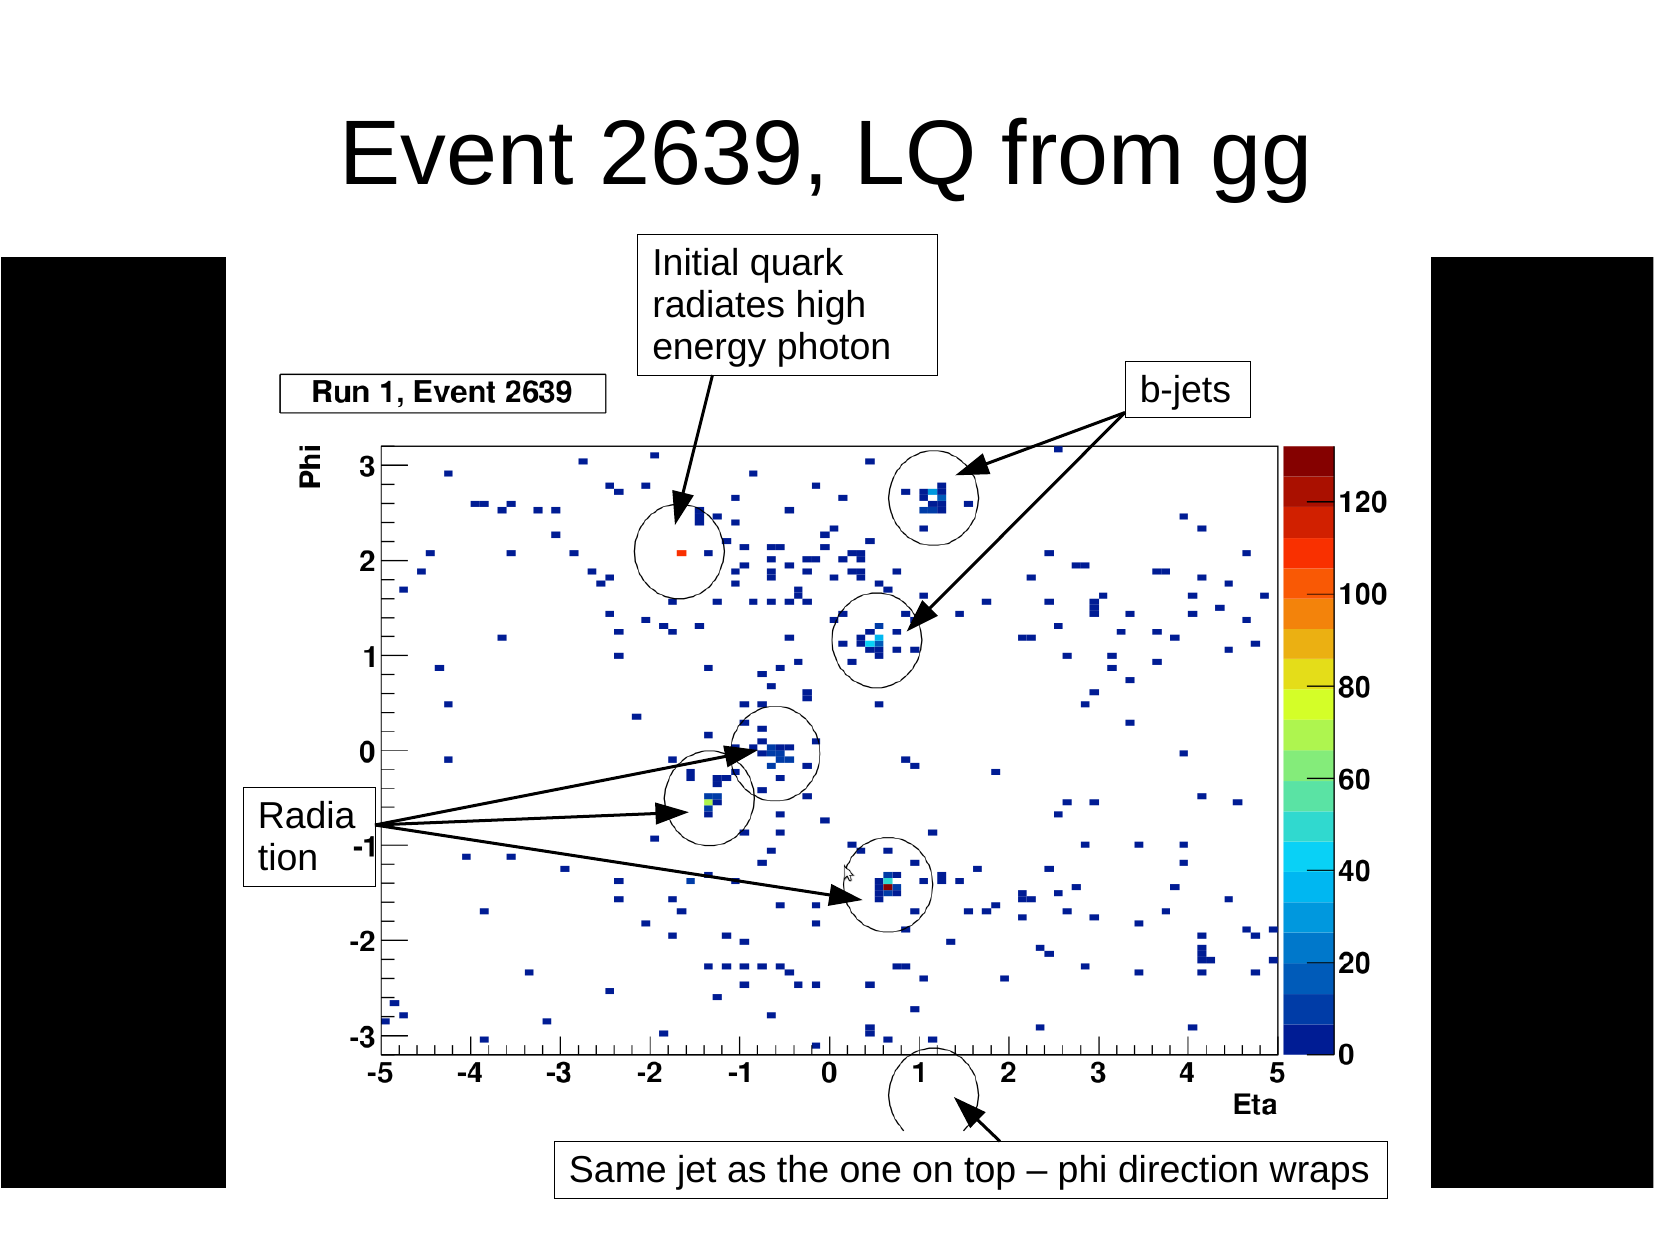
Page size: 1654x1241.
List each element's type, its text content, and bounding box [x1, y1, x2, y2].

text_box b-jets [1125, 361, 1251, 418]
text_box Same jet as the one on top – phi direction wraps [554, 1141, 1388, 1199]
title Event 2639, LQ from gg [82, 56, 1571, 250]
text_box Initial quark radiates high energy photon [637, 234, 938, 376]
picture [1, 257, 1654, 1188]
text_box Radiation [243, 787, 376, 887]
